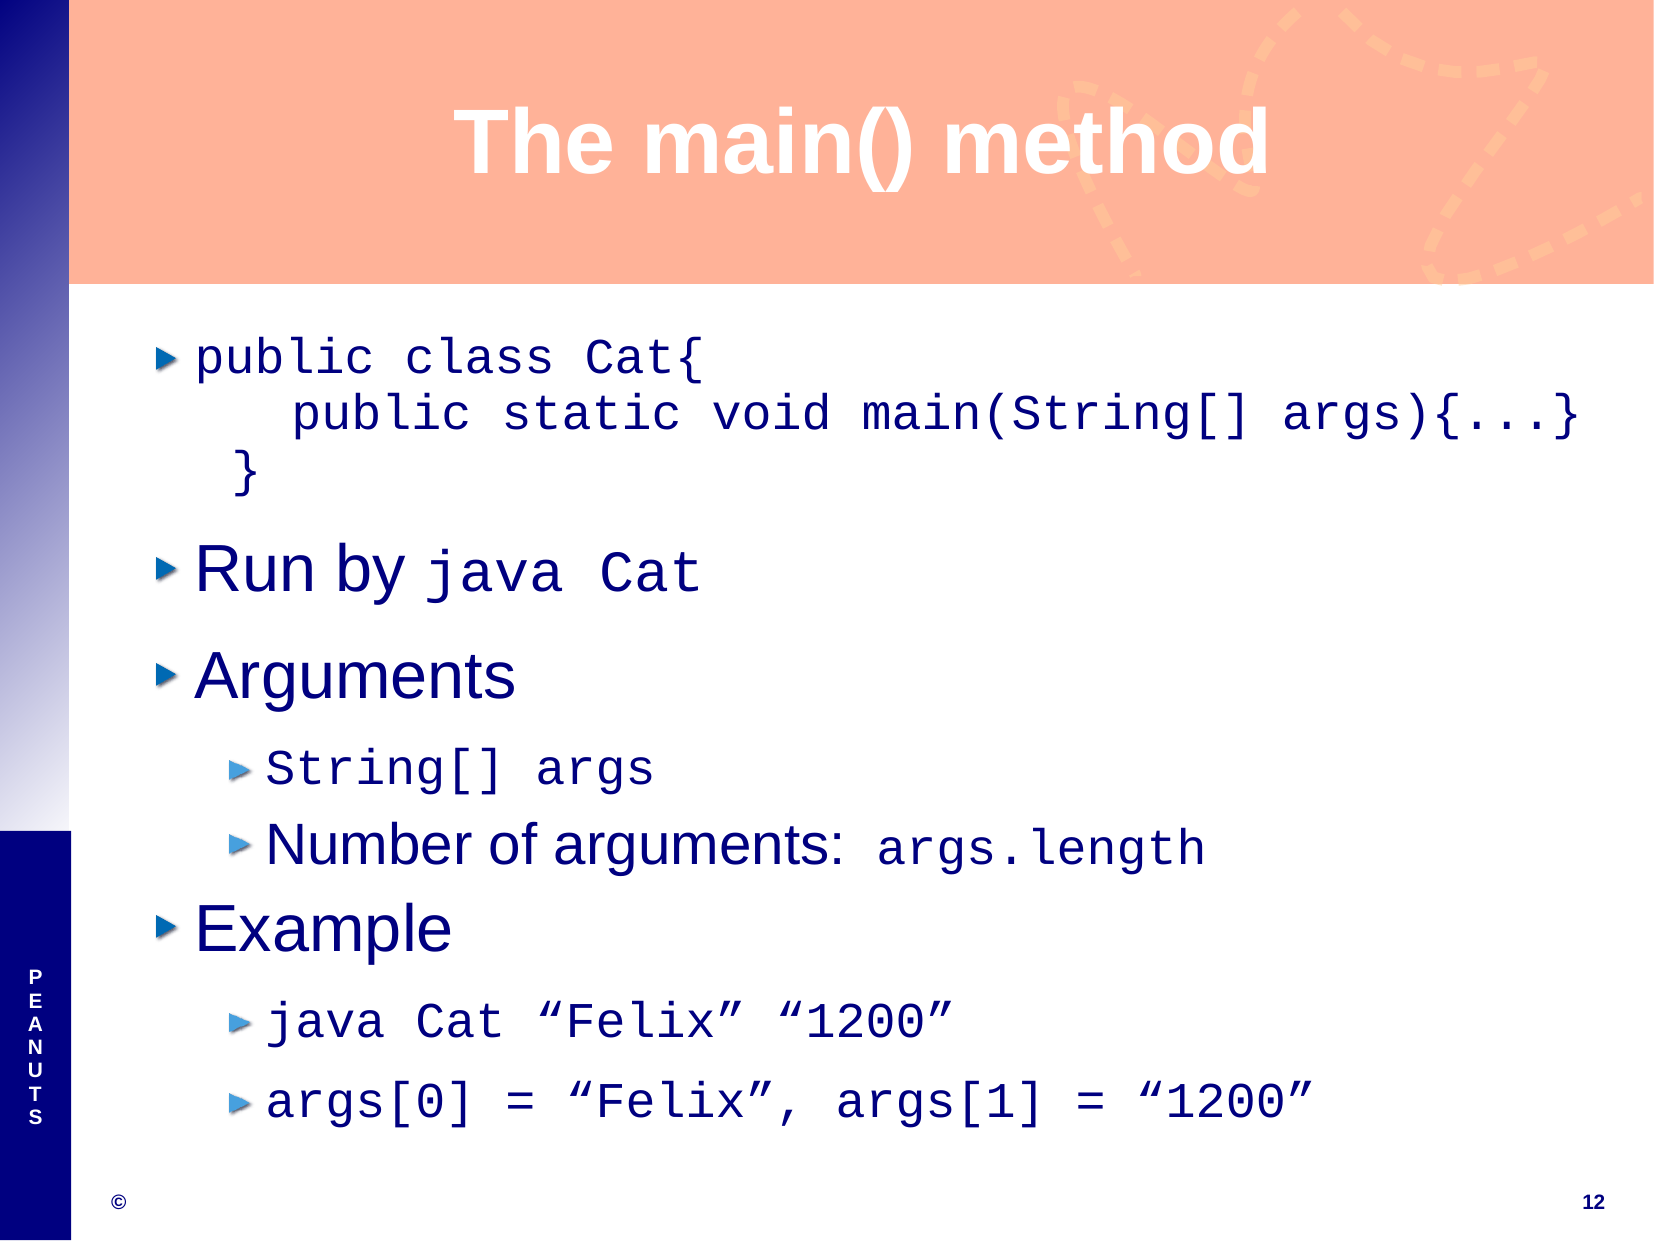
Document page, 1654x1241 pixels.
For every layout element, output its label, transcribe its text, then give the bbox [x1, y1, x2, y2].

text_box P E A N U T S [0, 830, 71, 1241]
list public class Cat{ public static void main(String[] args){...} } Run by java Cat Arguments String[] args Number of arguments: args.length Example java Cat “Felix” “1200” args[0] = “Felix”, args[1] = “1200” [123, 331, 1613, 1133]
title The main() method [109, 37, 1617, 246]
